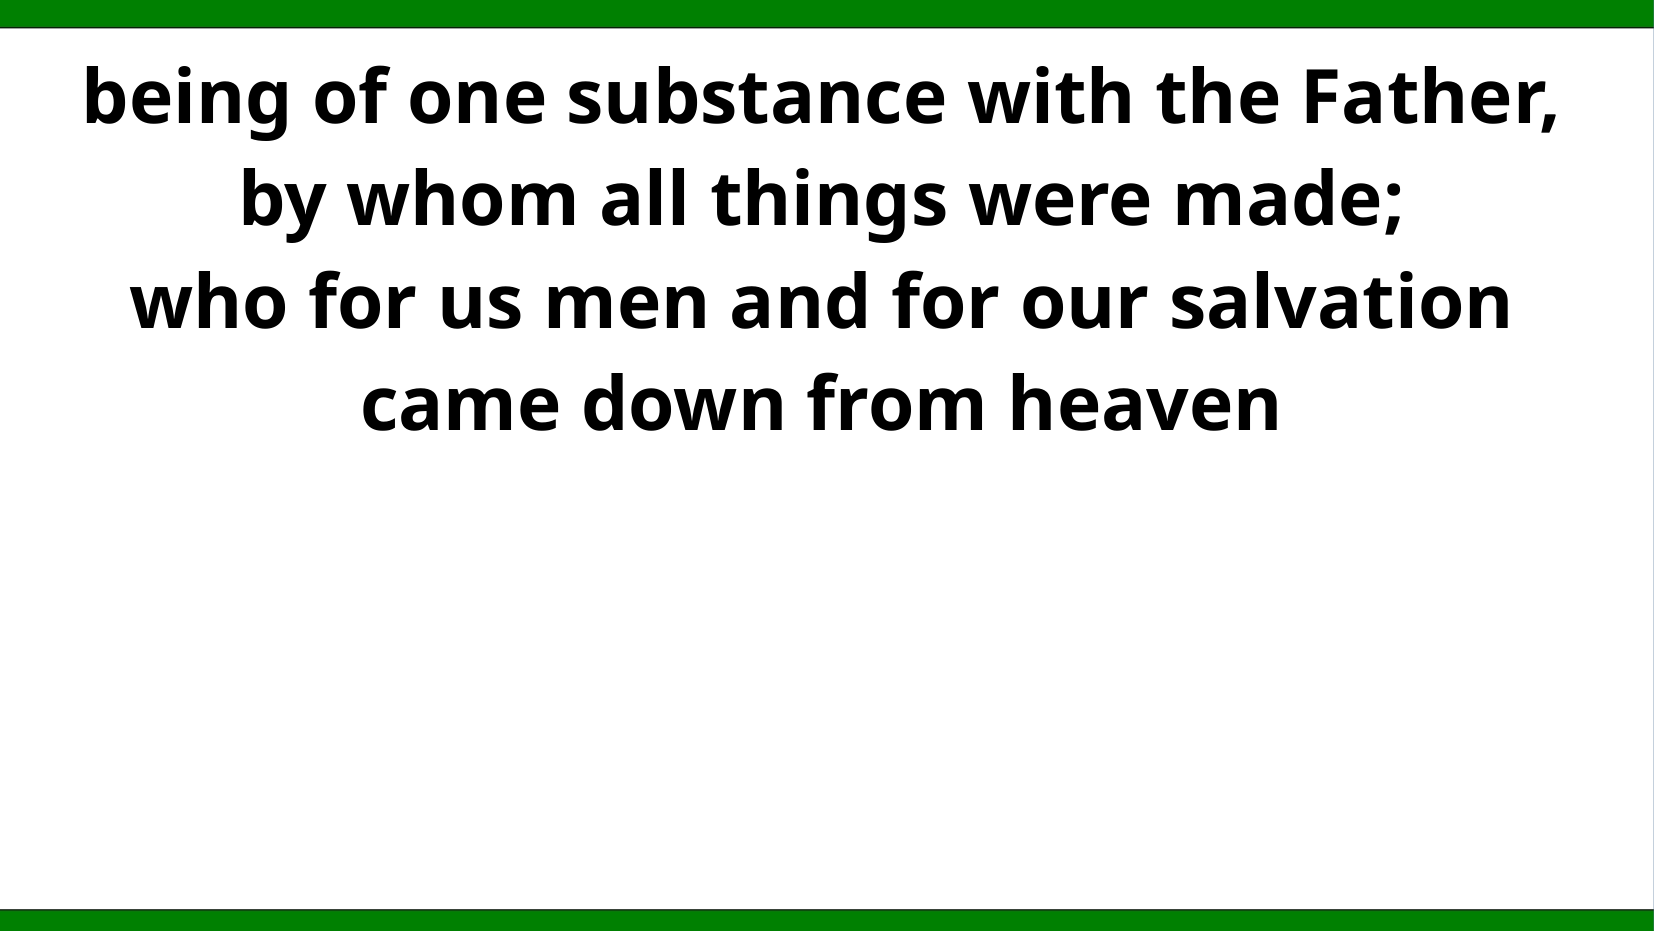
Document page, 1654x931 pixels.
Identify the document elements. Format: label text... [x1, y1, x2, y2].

text_box being of one substance with the Father, by whom all things were made; who for us men and for our salvation came down from heaven [49, 35, 1595, 451]
picture [0, 0, 1654, 931]
